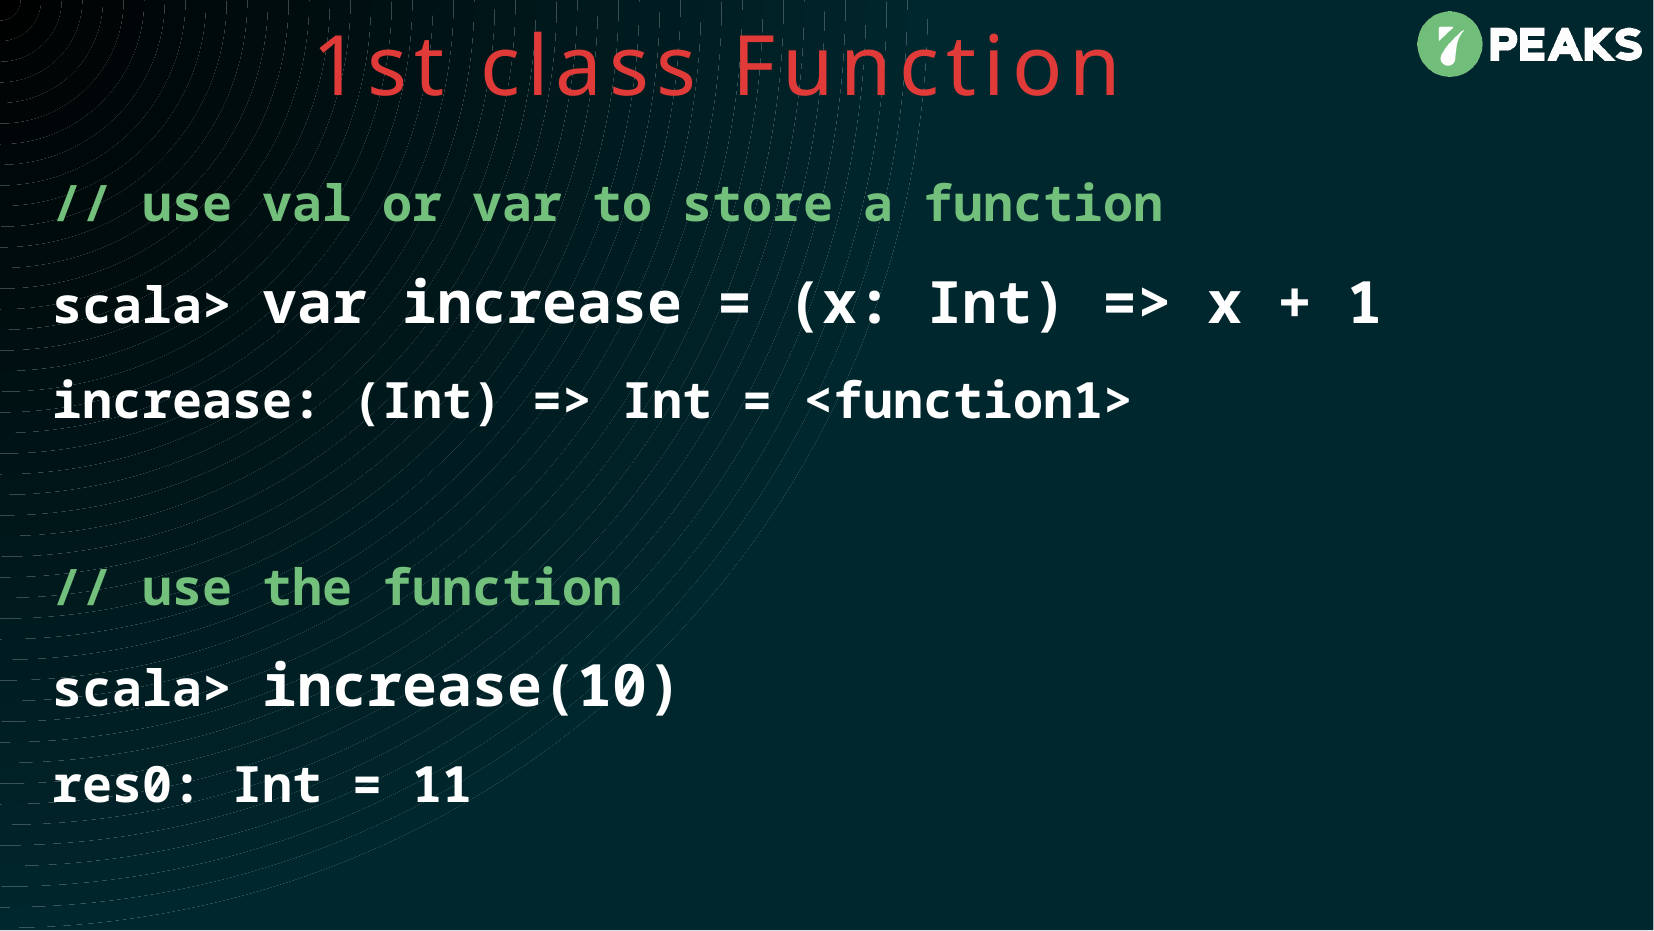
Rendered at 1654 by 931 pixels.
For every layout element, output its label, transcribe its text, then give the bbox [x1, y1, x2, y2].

text_box 1st class Function [298, 0, 1356, 142]
text_box // use val or var to store a function scala> var increase = (x: Int) => x + 1 increase: (Int) => Int = <function1> // use the function scala> increase(10) res0: Int = 11 [37, 160, 1616, 770]
picture [1417, 11, 1642, 77]
